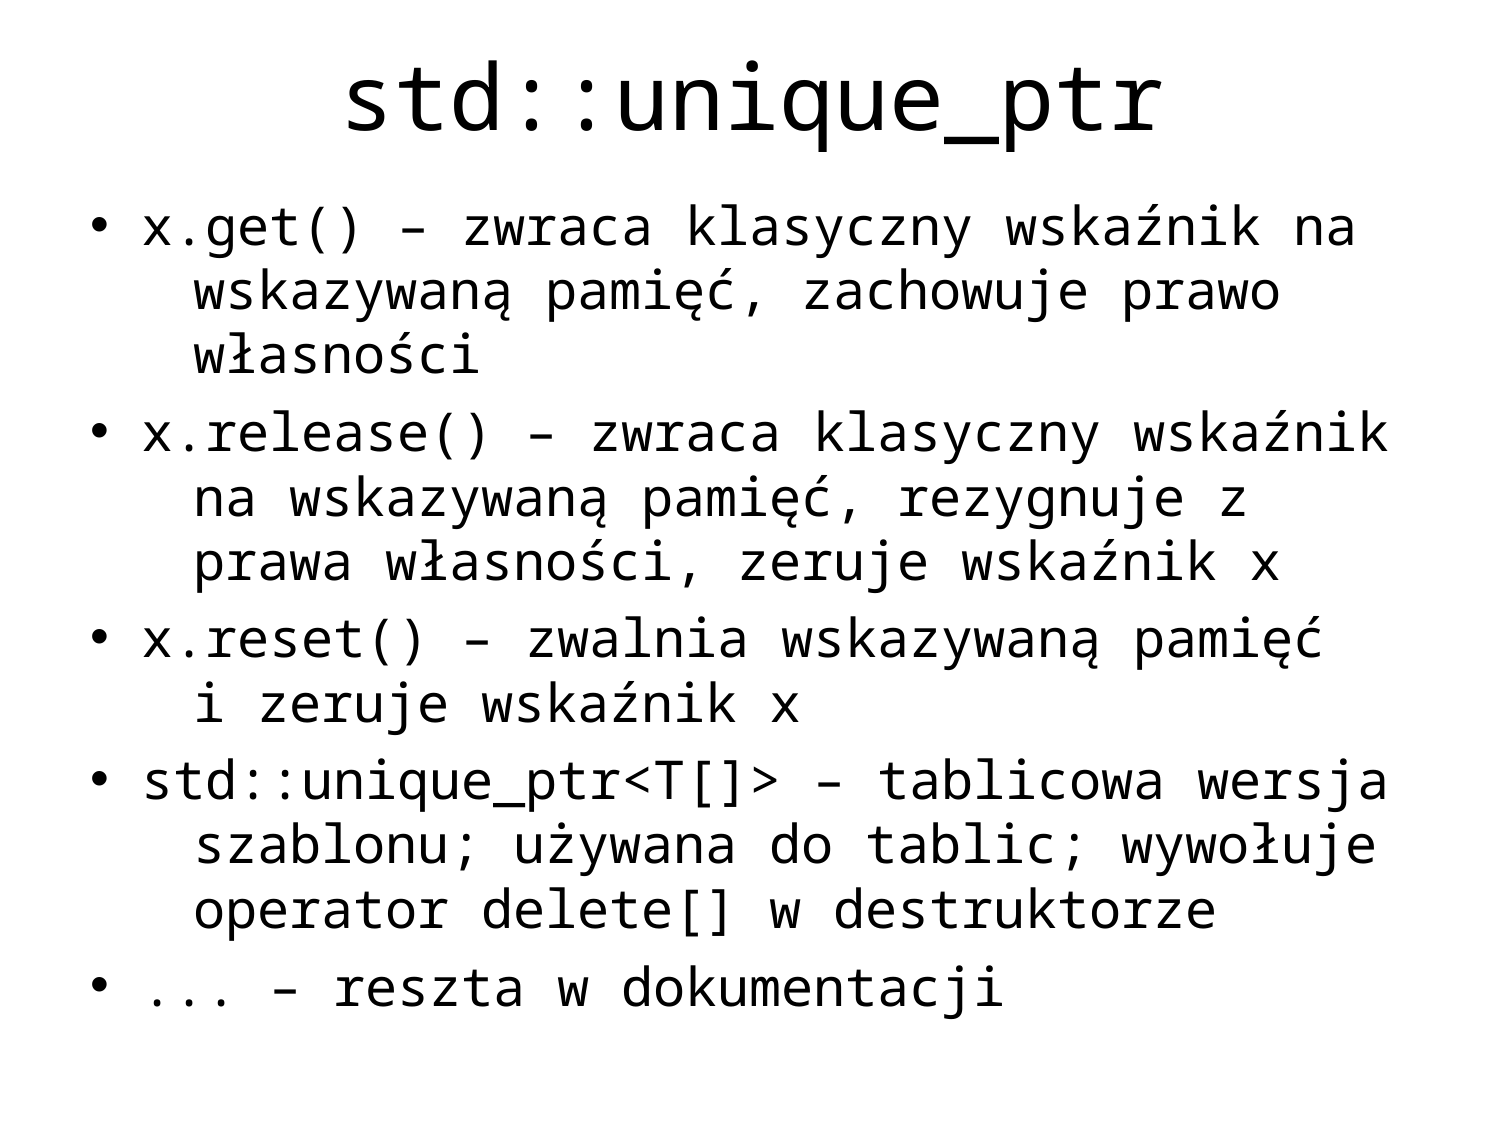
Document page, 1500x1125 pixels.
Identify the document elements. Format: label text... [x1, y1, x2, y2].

title std::unique_ptr [76, 0, 1427, 188]
list x.get() – zwraca klasyczny wskaźnik na wskazywaną pamięć, zachowuje prawo własności x.release() – zwraca klasyczny wskaźnik na wskazywaną pamięć, rezygnuje z prawa własności, zeruje wskaźnik x x.reset() – zwalnia wskazywaną pamięć i zeruje wskaźnik x std::unique_ptr<T[]> – tablicowa wersja szablonu; używana do tablic; wywołuje operator delete[] w destruktorze ... – reszta w dokumentacji [75, 184, 1426, 1118]
